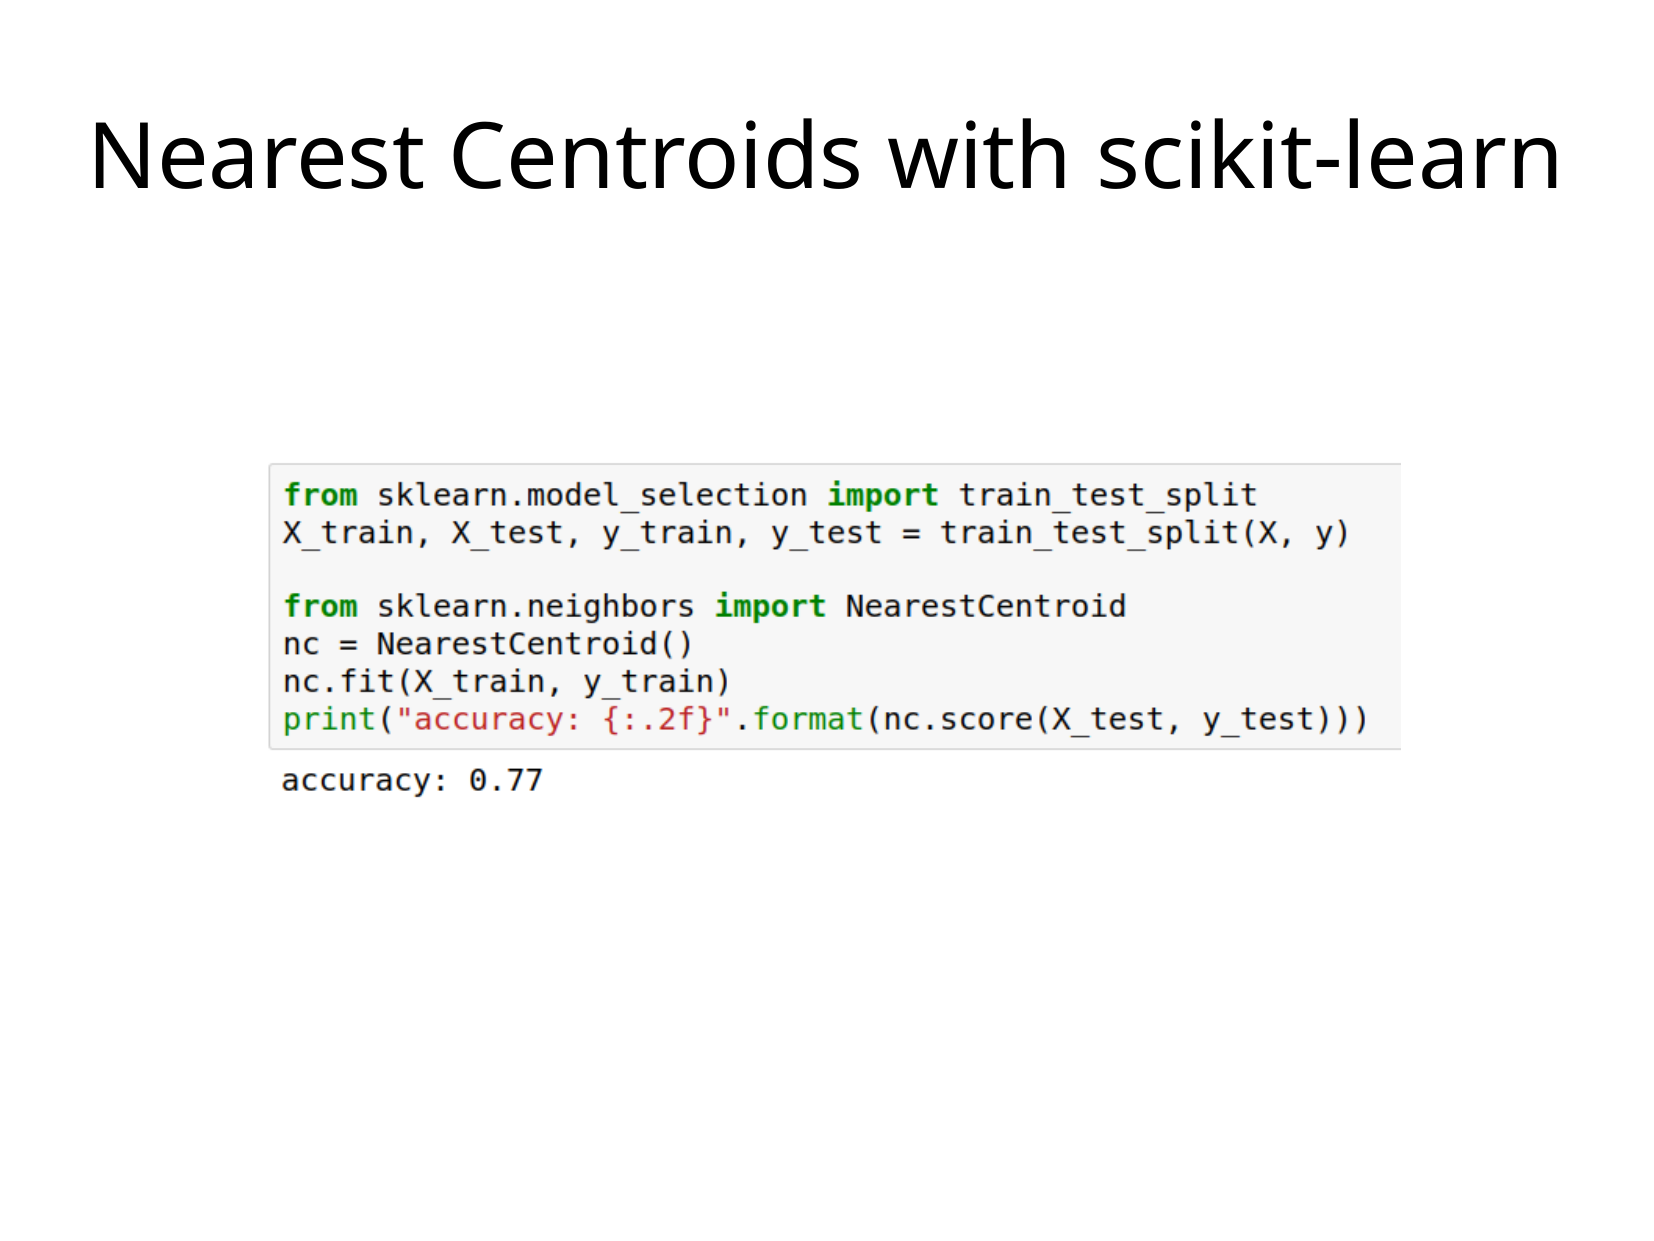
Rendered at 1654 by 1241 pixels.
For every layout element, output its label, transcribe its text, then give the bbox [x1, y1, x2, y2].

title Nearest Centroids with scikit-learn [82, 49, 1571, 257]
picture [261, 440, 1401, 805]
